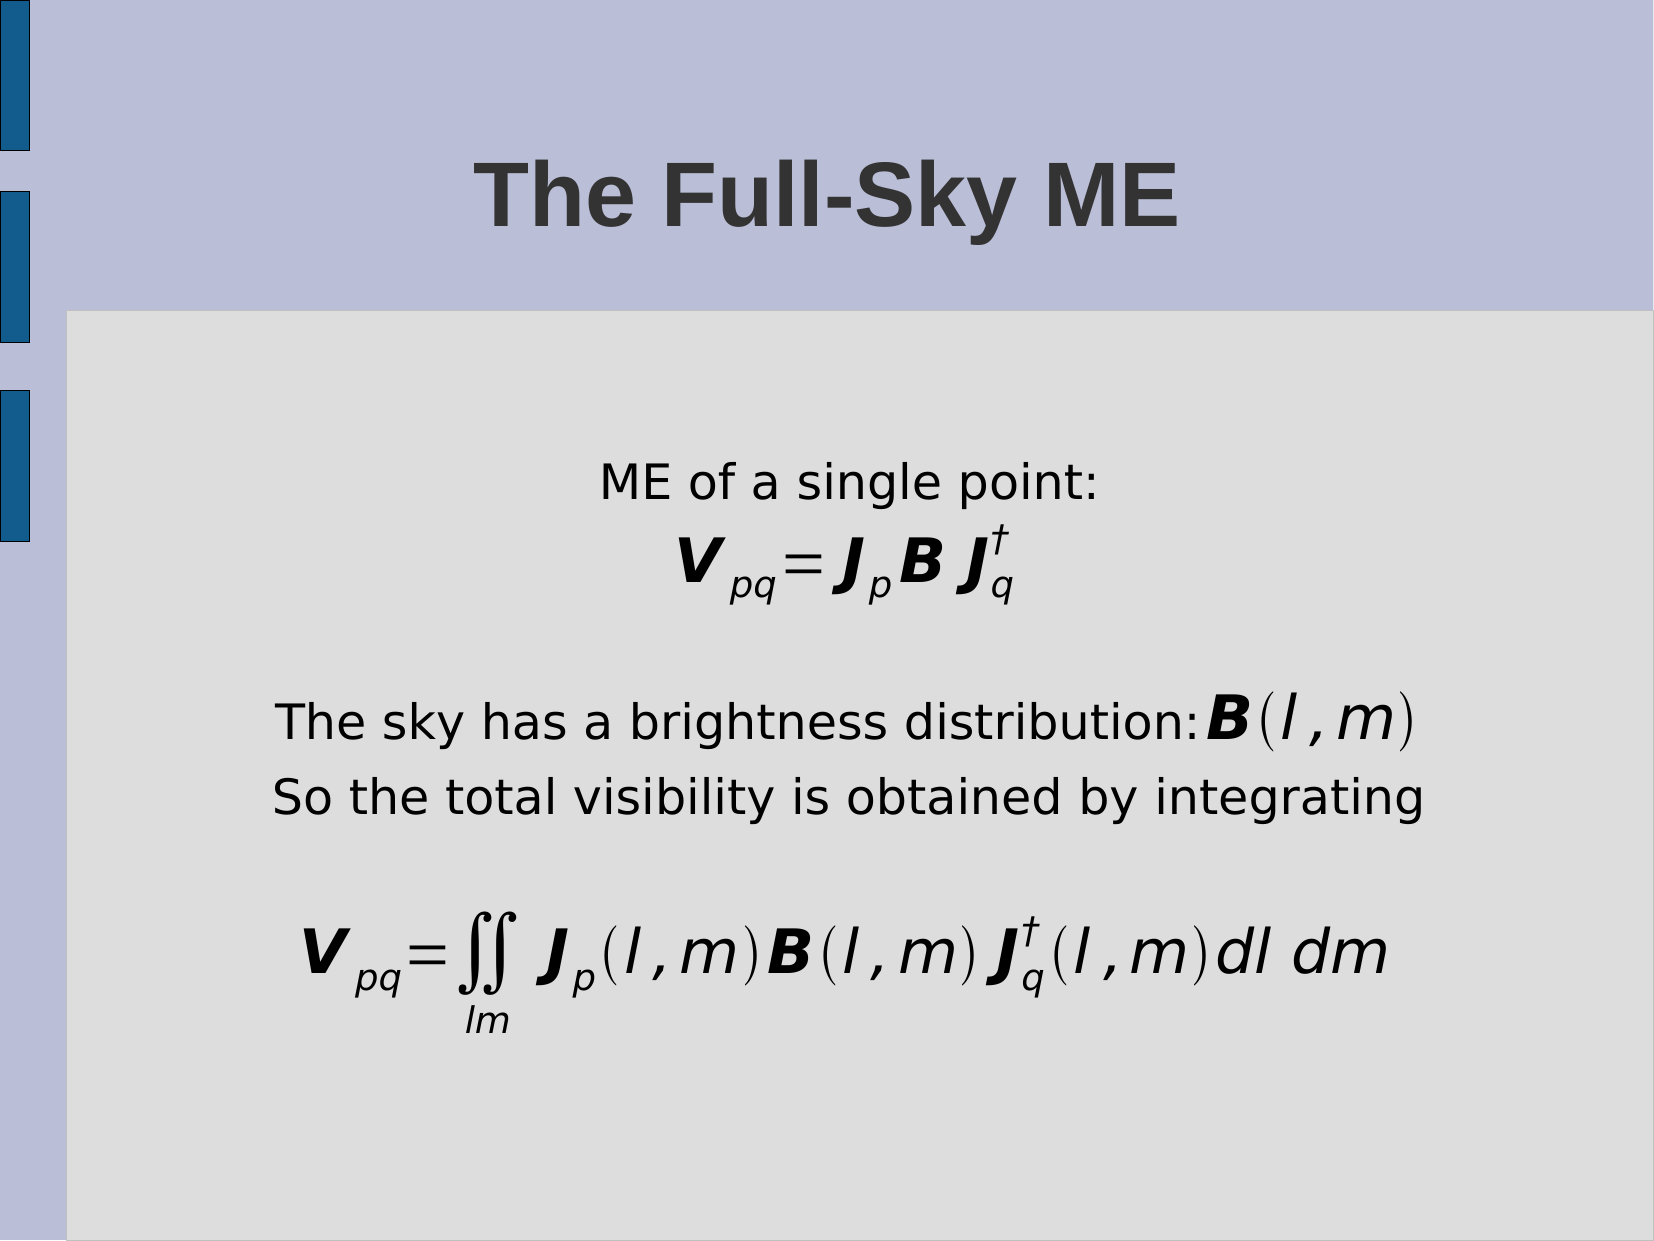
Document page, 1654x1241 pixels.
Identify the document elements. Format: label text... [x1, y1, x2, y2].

chart [265, 442, 1423, 1043]
title The Full-Sky ME [121, 91, 1534, 299]
